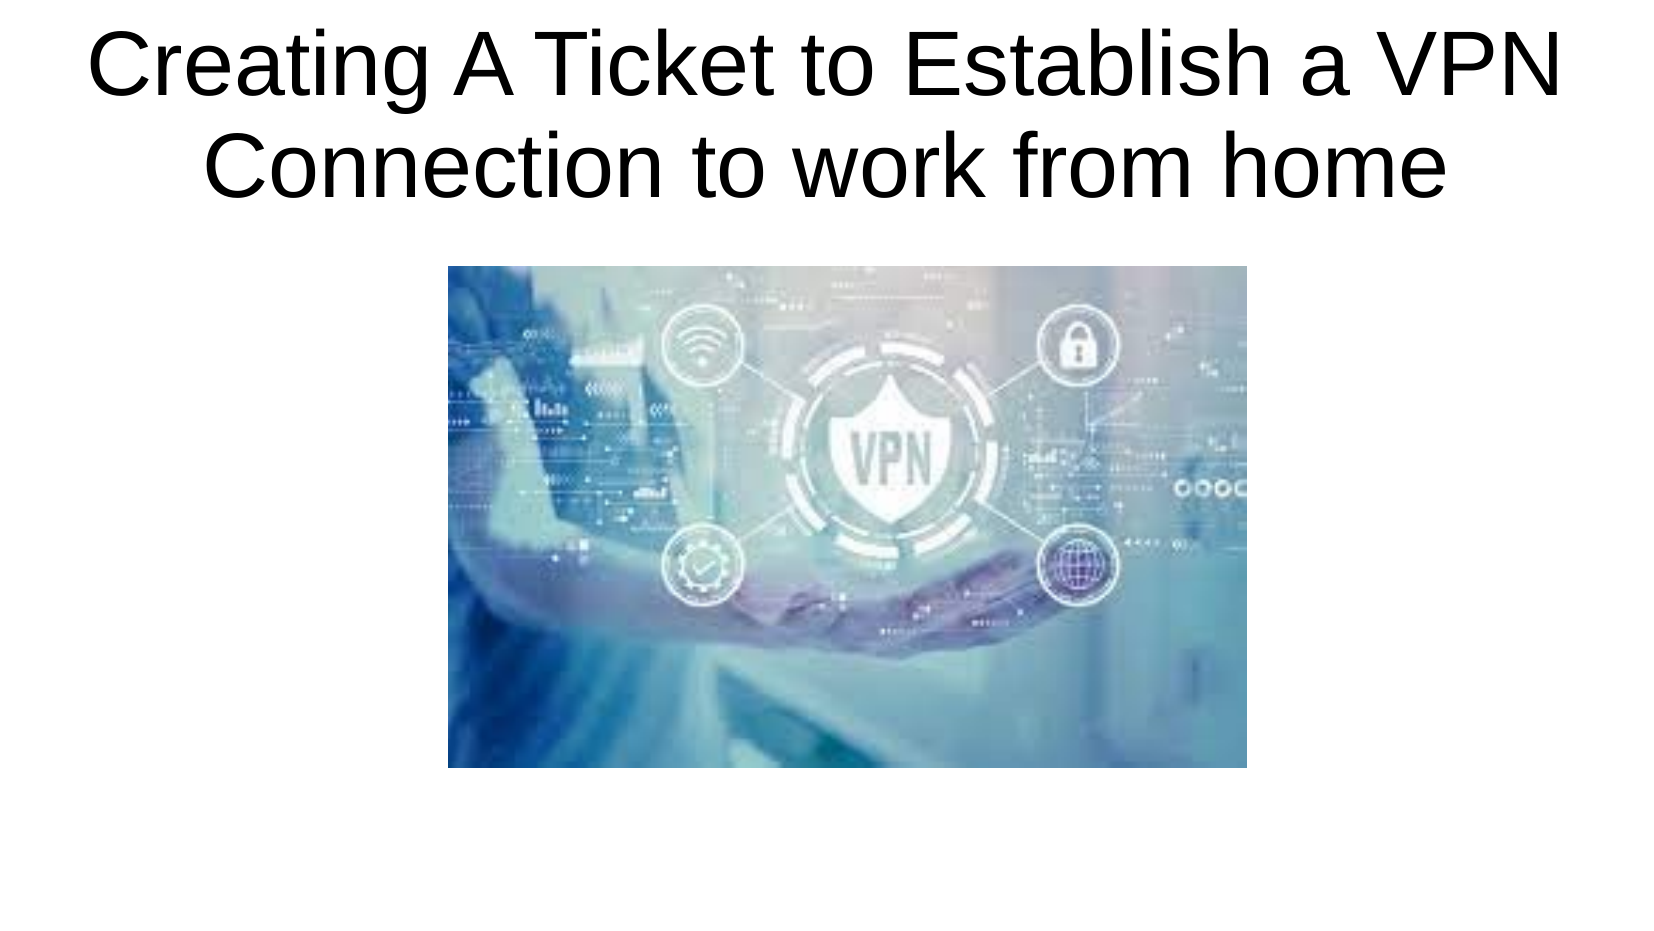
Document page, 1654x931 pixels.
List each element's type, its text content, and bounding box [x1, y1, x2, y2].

picture [448, 266, 1247, 768]
title Creating A Ticket to Establish a VPN Connection to work from home [82, 12, 1571, 218]
